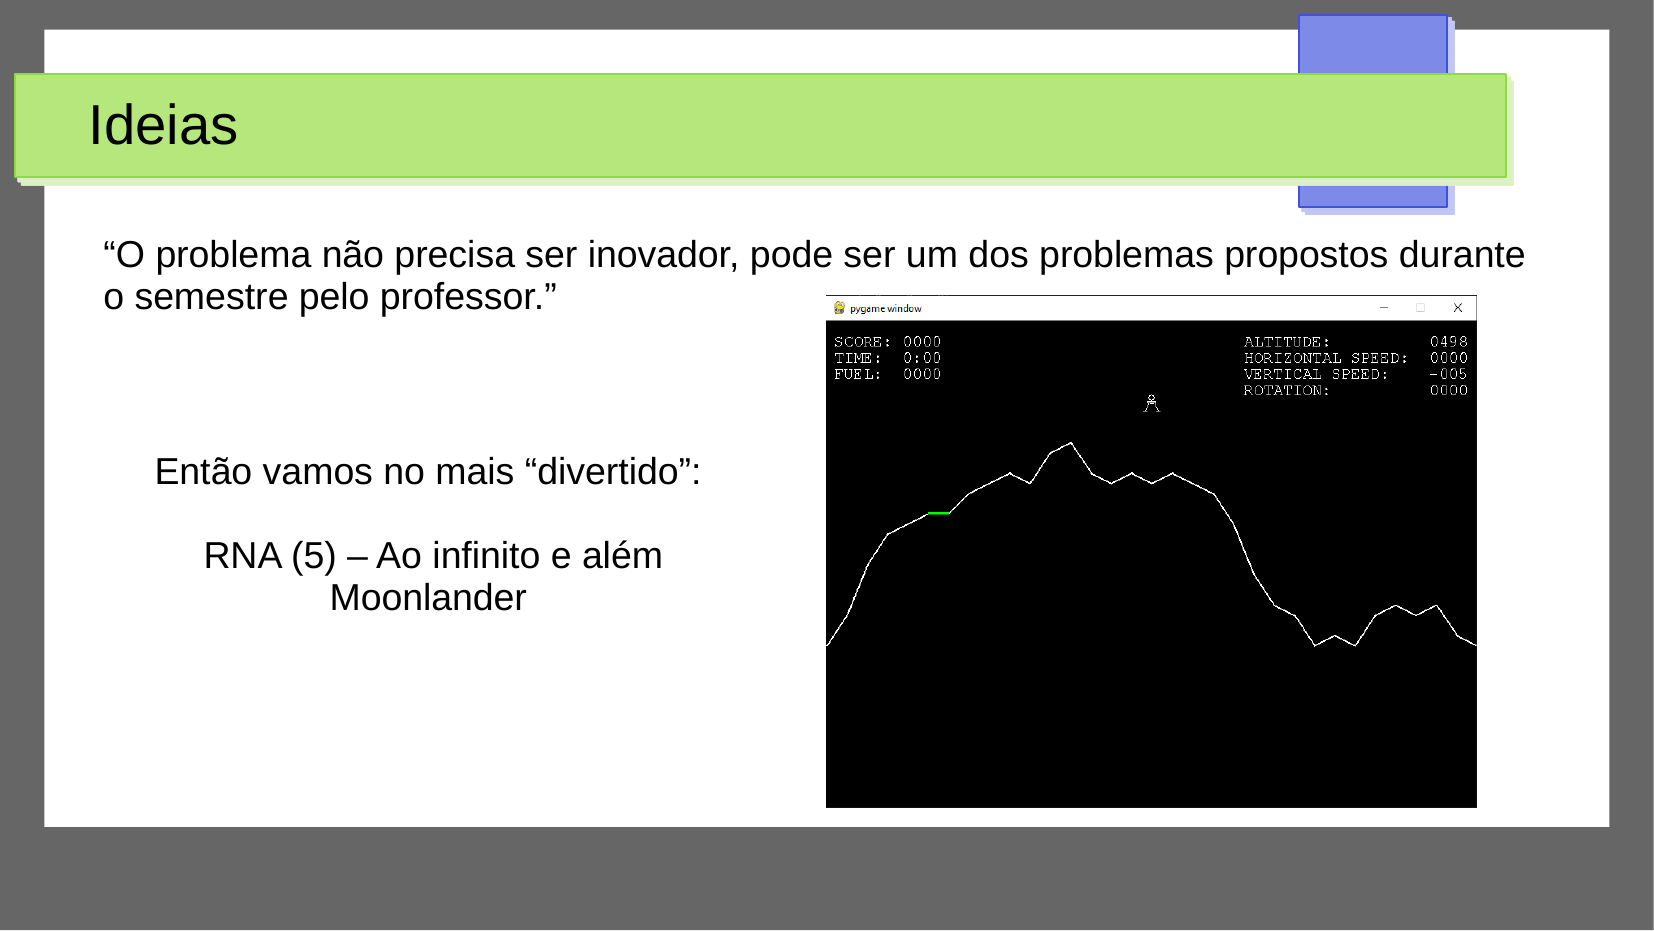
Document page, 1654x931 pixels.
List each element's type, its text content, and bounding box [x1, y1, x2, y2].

title Ideias [88, 73, 1506, 178]
text_box “O problema não precisa ser inovador, pode ser um dos problemas propostos durante o semestre pelo professor.” [88, 226, 1565, 325]
picture [826, 295, 1477, 808]
text_box Então vamos no mais “divertido”: RNA (5) – Ao infinito e além Moonlander [118, 442, 739, 626]
